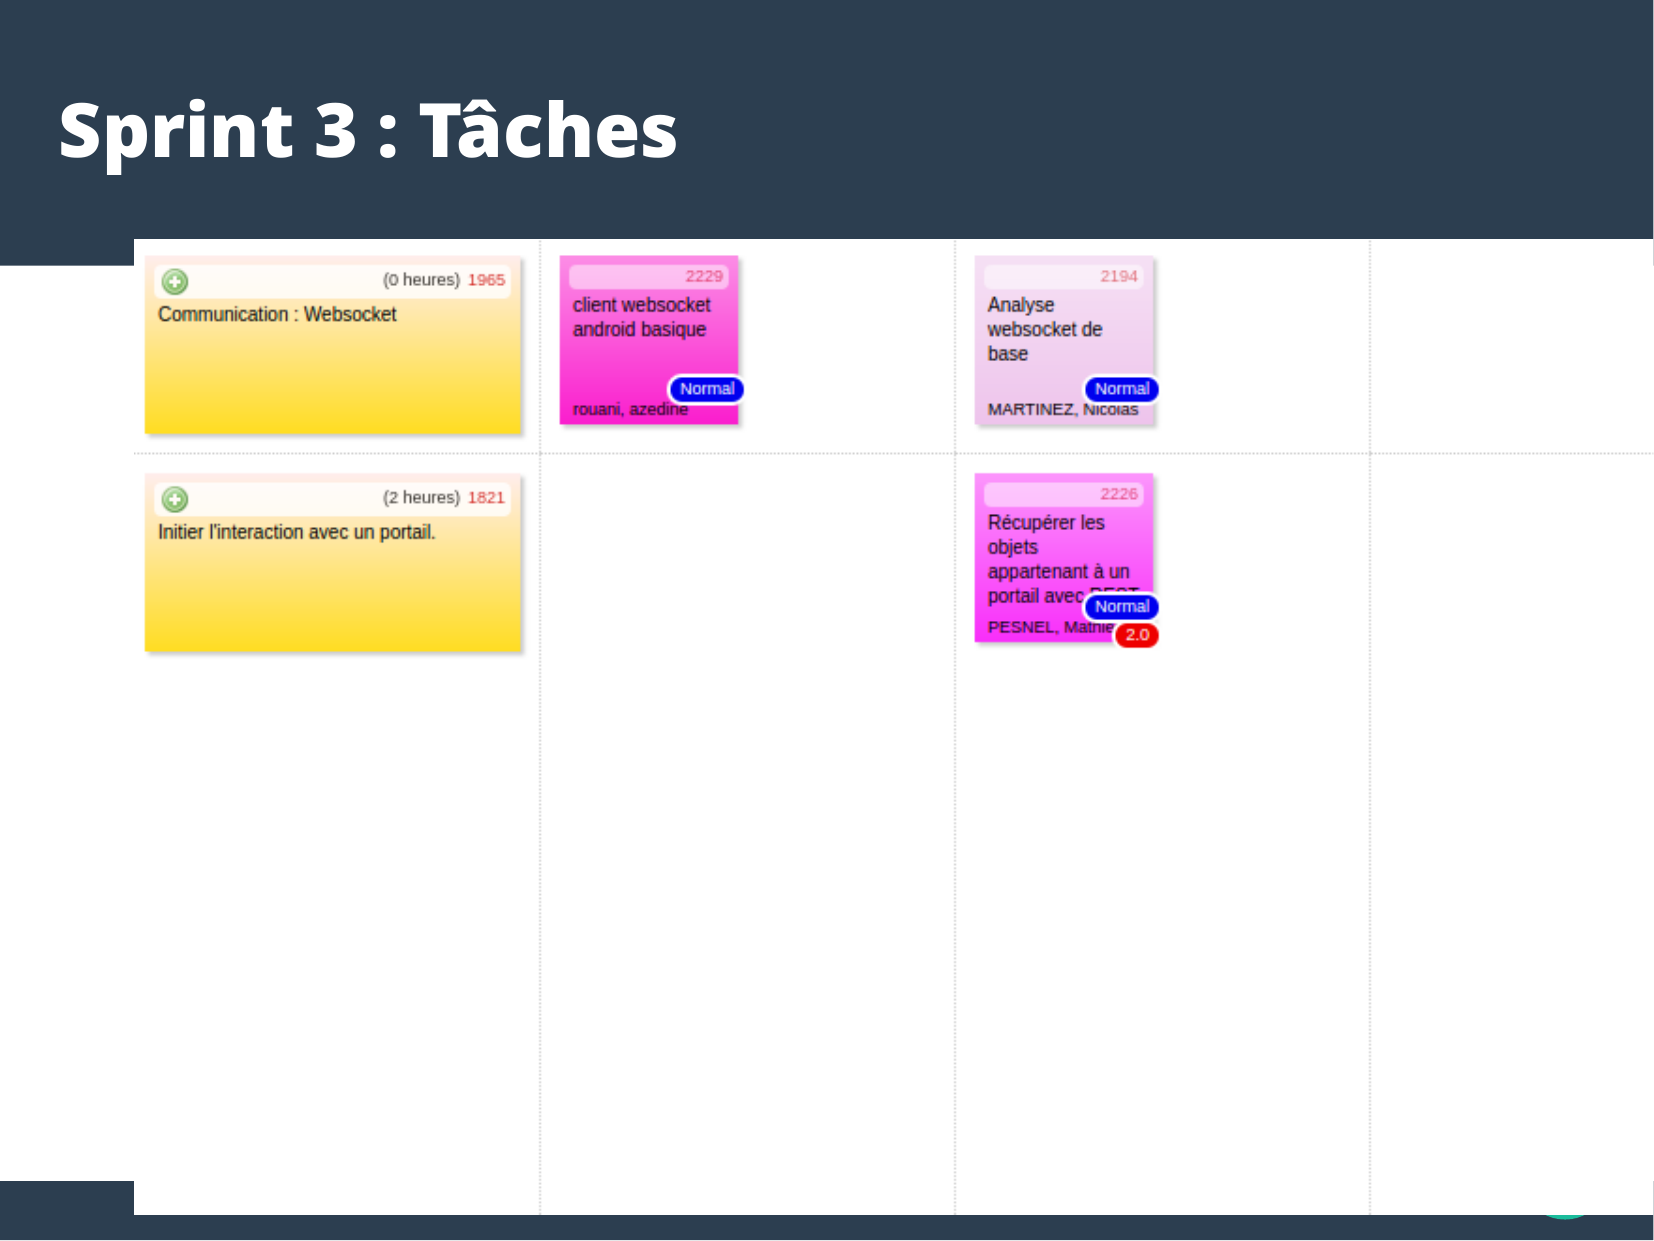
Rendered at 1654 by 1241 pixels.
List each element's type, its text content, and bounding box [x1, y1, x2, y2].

title Sprint 3 : Tâches [59, 49, 1595, 207]
picture [134, 239, 1654, 1216]
